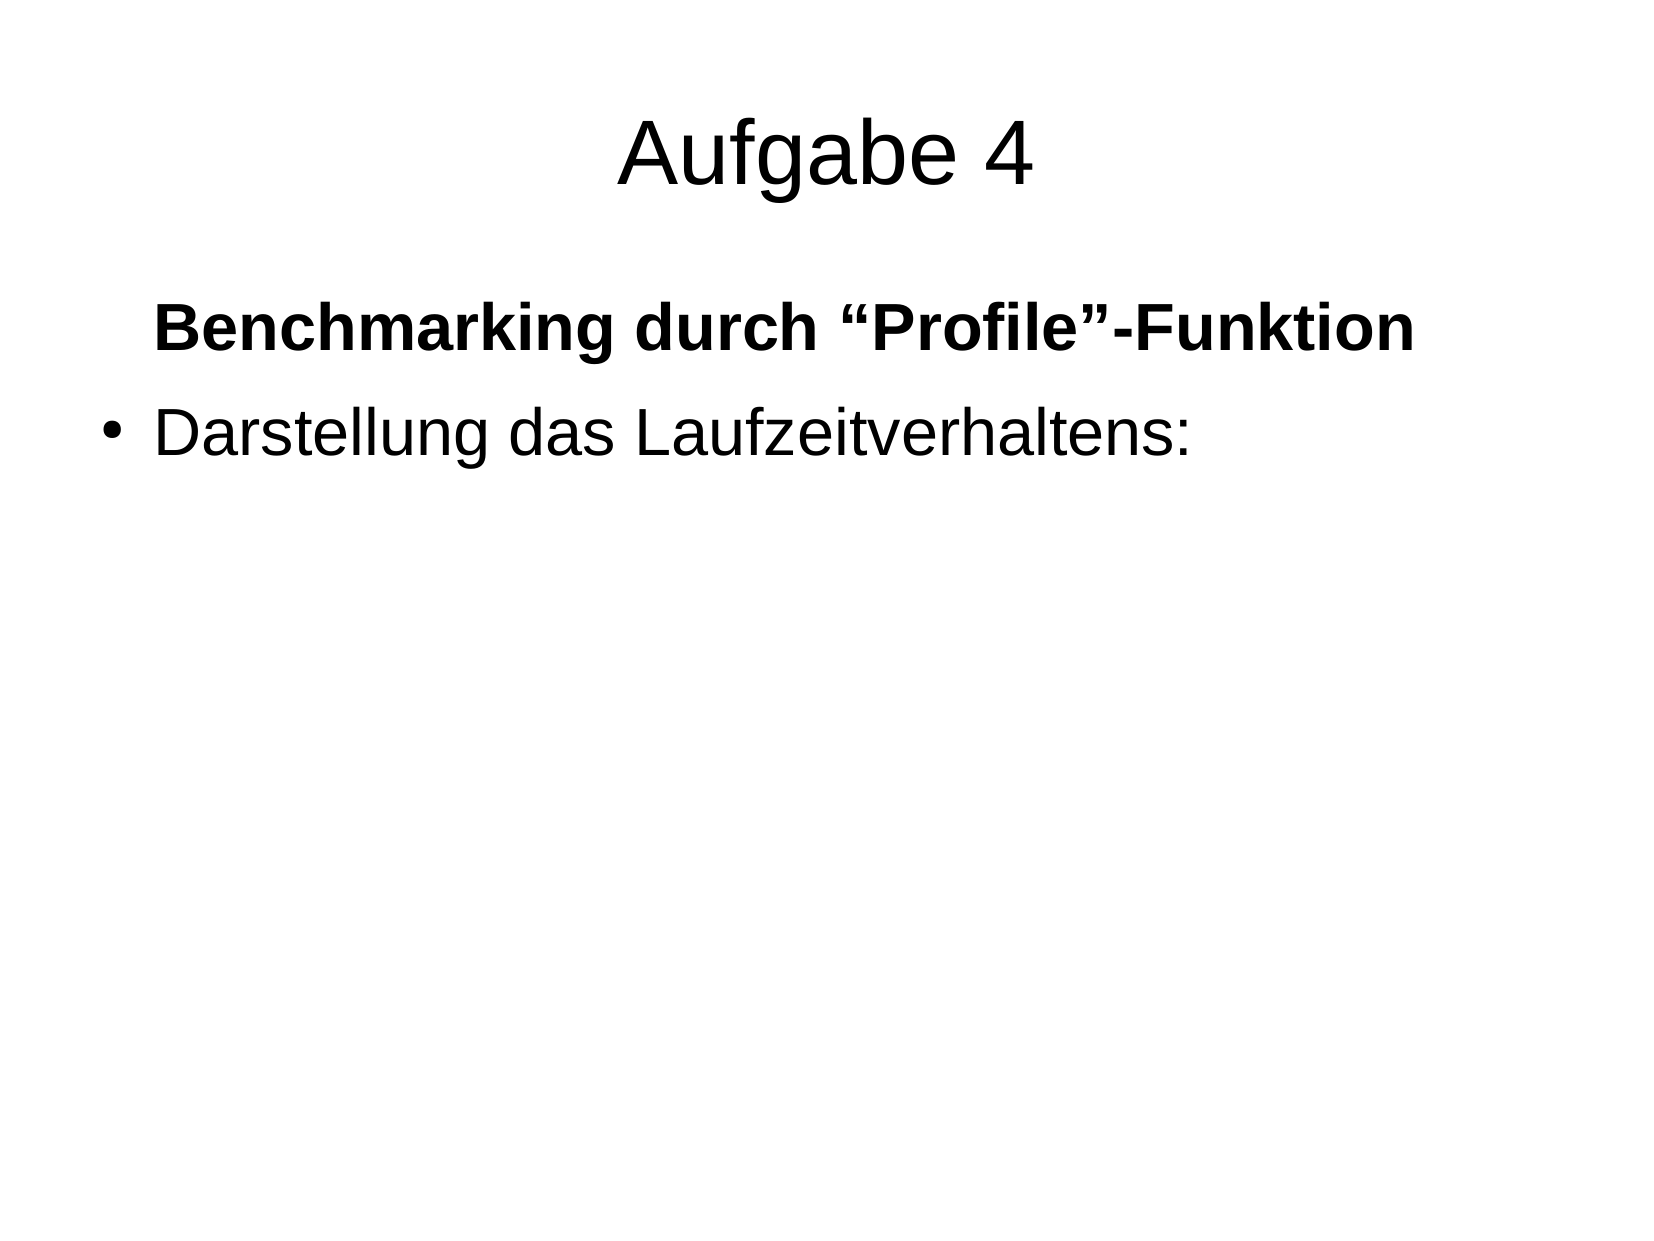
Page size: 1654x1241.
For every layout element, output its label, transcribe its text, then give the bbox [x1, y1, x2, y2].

title Aufgabe 4 [82, 49, 1571, 257]
list Benchmarking durch “Profile”-Funktion Darstellung das Laufzeitverhaltens: [82, 290, 1571, 1010]
